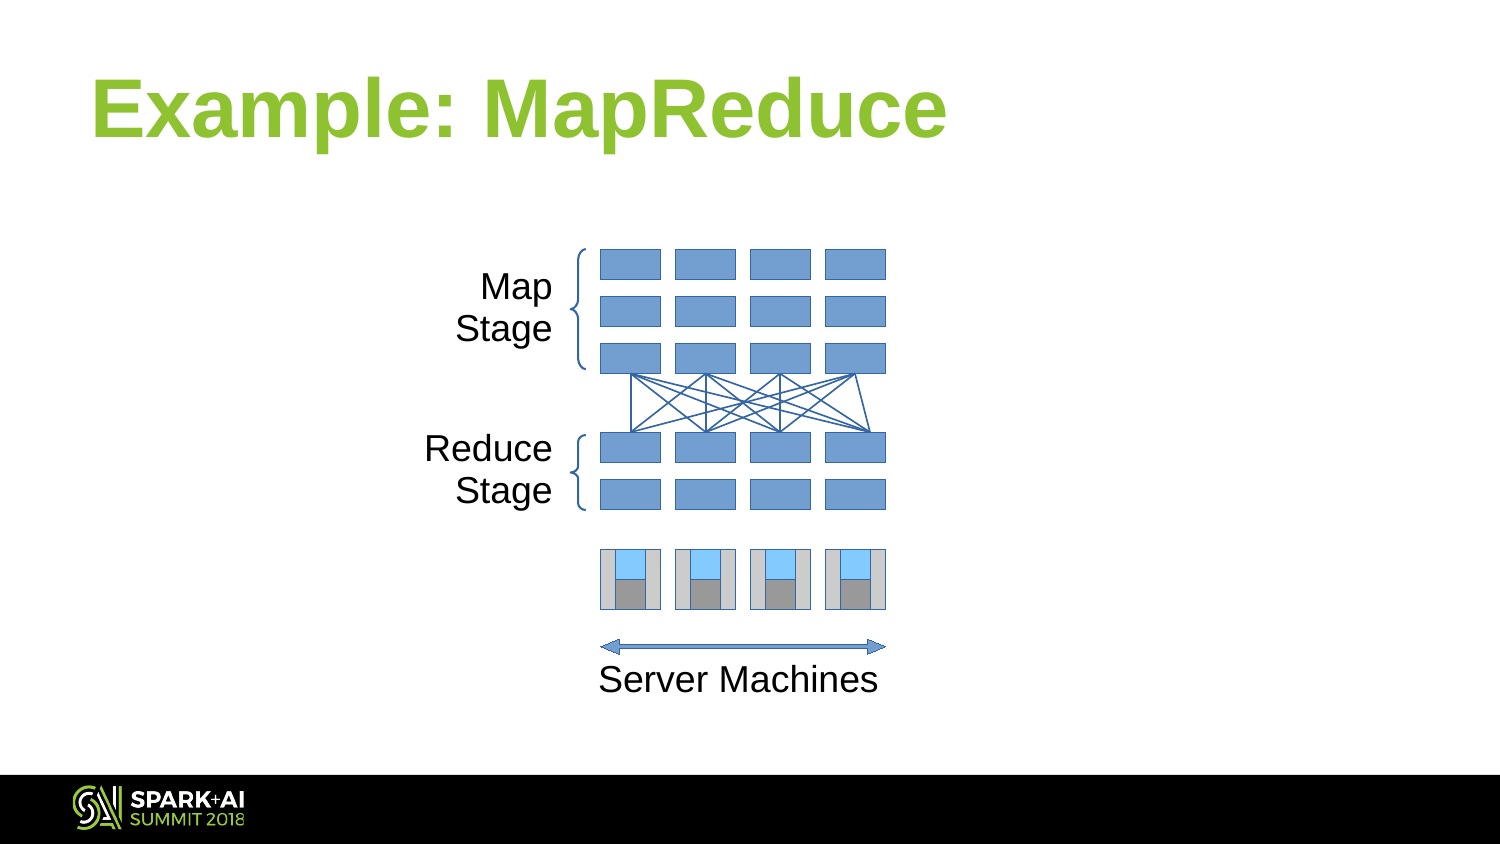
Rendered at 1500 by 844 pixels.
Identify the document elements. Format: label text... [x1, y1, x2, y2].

text_box [600, 549, 661, 610]
text_box [750, 432, 811, 463]
text_box [675, 296, 736, 327]
text_box [675, 479, 736, 510]
text_box [600, 432, 661, 463]
text_box [675, 249, 736, 280]
text_box [750, 549, 811, 610]
text_box Map Stage [435, 258, 568, 357]
text_box [675, 432, 736, 463]
text_box [750, 479, 811, 510]
text_box [600, 343, 661, 374]
text_box [825, 249, 886, 280]
title Example: MapReduce [75, 33, 1426, 175]
text_box [825, 432, 886, 463]
text_box [825, 343, 886, 374]
text_box Server Machines [583, 651, 894, 709]
text_box [600, 249, 661, 280]
text_box [600, 296, 661, 327]
text_box [825, 479, 886, 510]
text_box [825, 549, 886, 610]
text_box [600, 639, 886, 651]
text_box [825, 296, 886, 327]
text_box [750, 296, 811, 327]
text_box [750, 249, 811, 280]
text_box [675, 343, 736, 374]
text_box Reduce Stage [390, 420, 568, 535]
text_box [675, 549, 736, 610]
text_box [600, 479, 661, 510]
text_box [750, 343, 811, 374]
